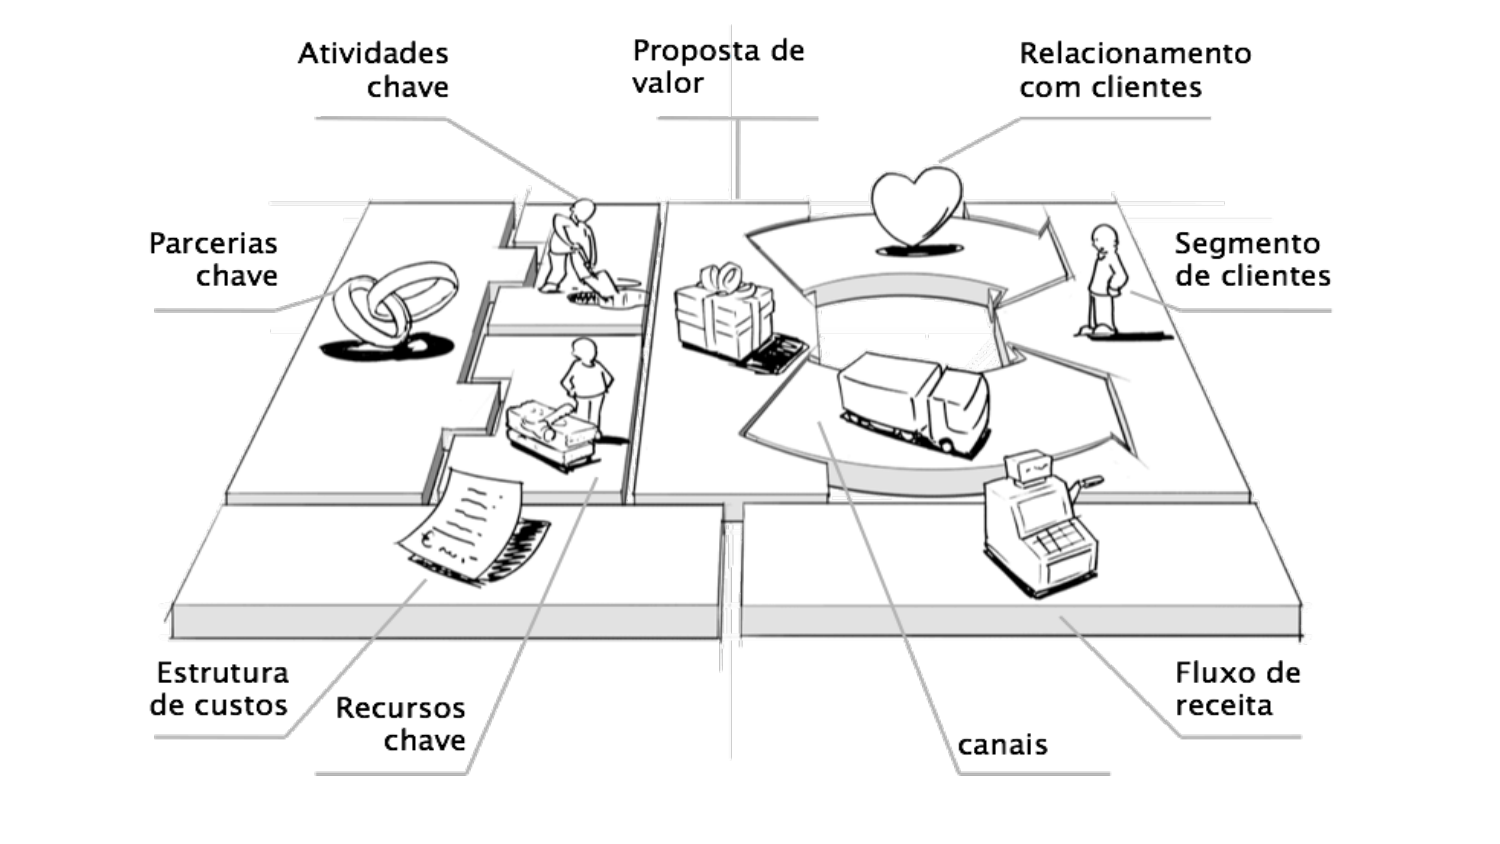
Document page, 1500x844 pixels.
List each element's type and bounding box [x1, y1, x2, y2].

picture [118, 24, 1347, 804]
